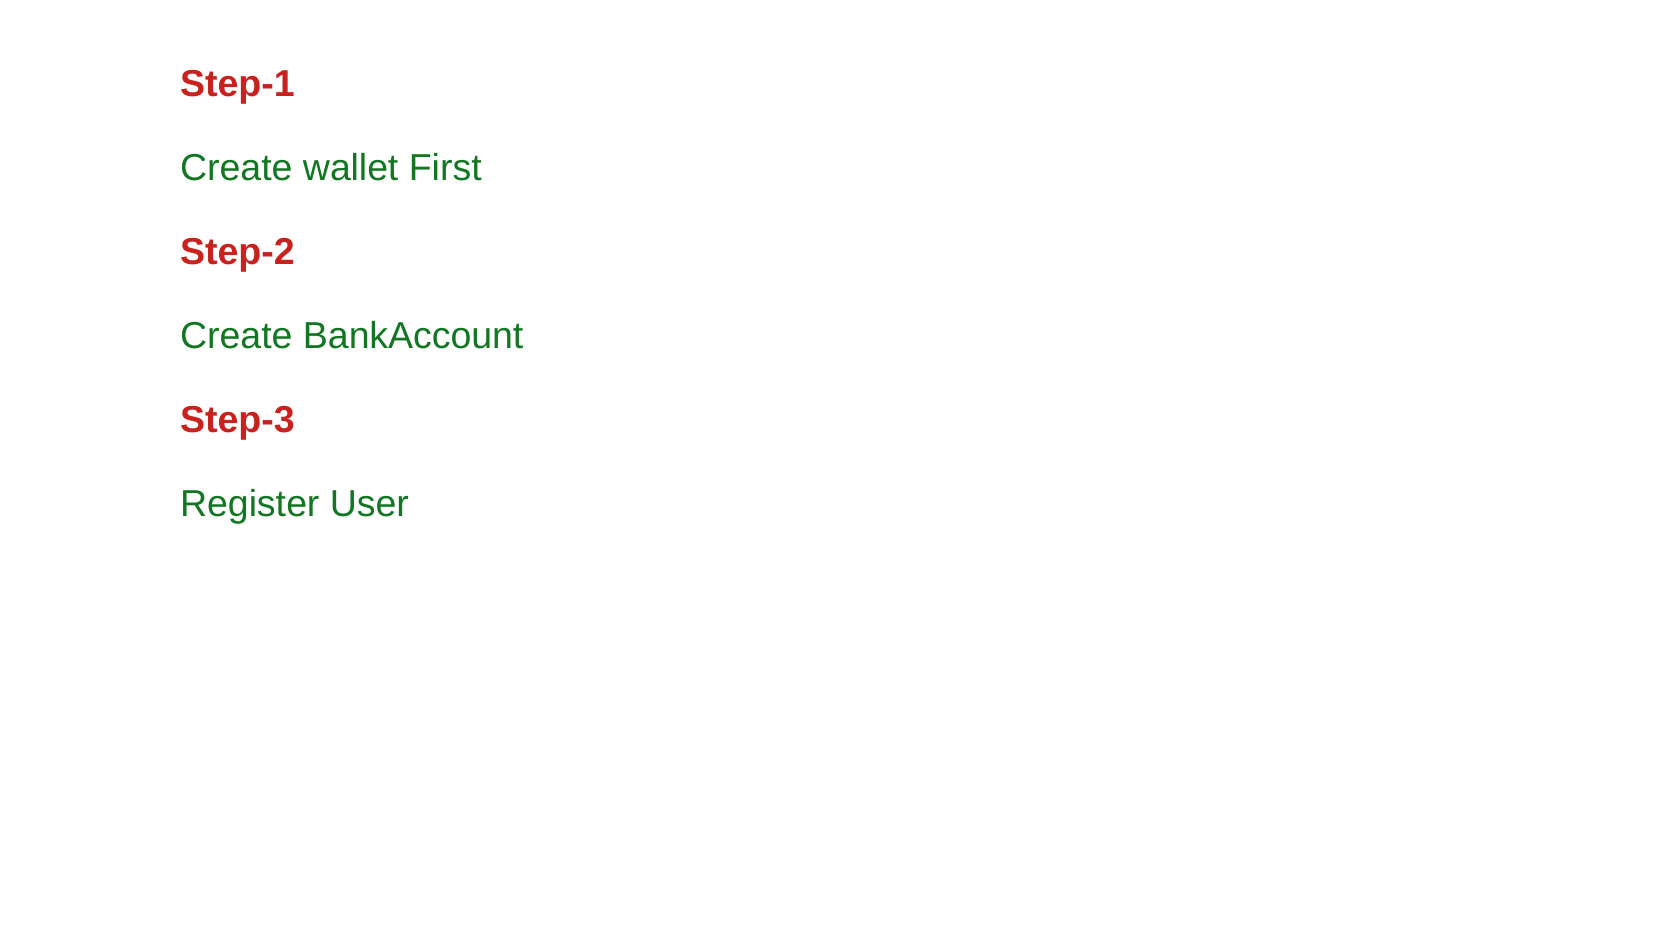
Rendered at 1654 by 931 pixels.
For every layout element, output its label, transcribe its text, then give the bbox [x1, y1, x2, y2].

text_box Step-1 Create wallet First Step-2 Create BankAccount Step-3 Register User [165, 54, 539, 574]
